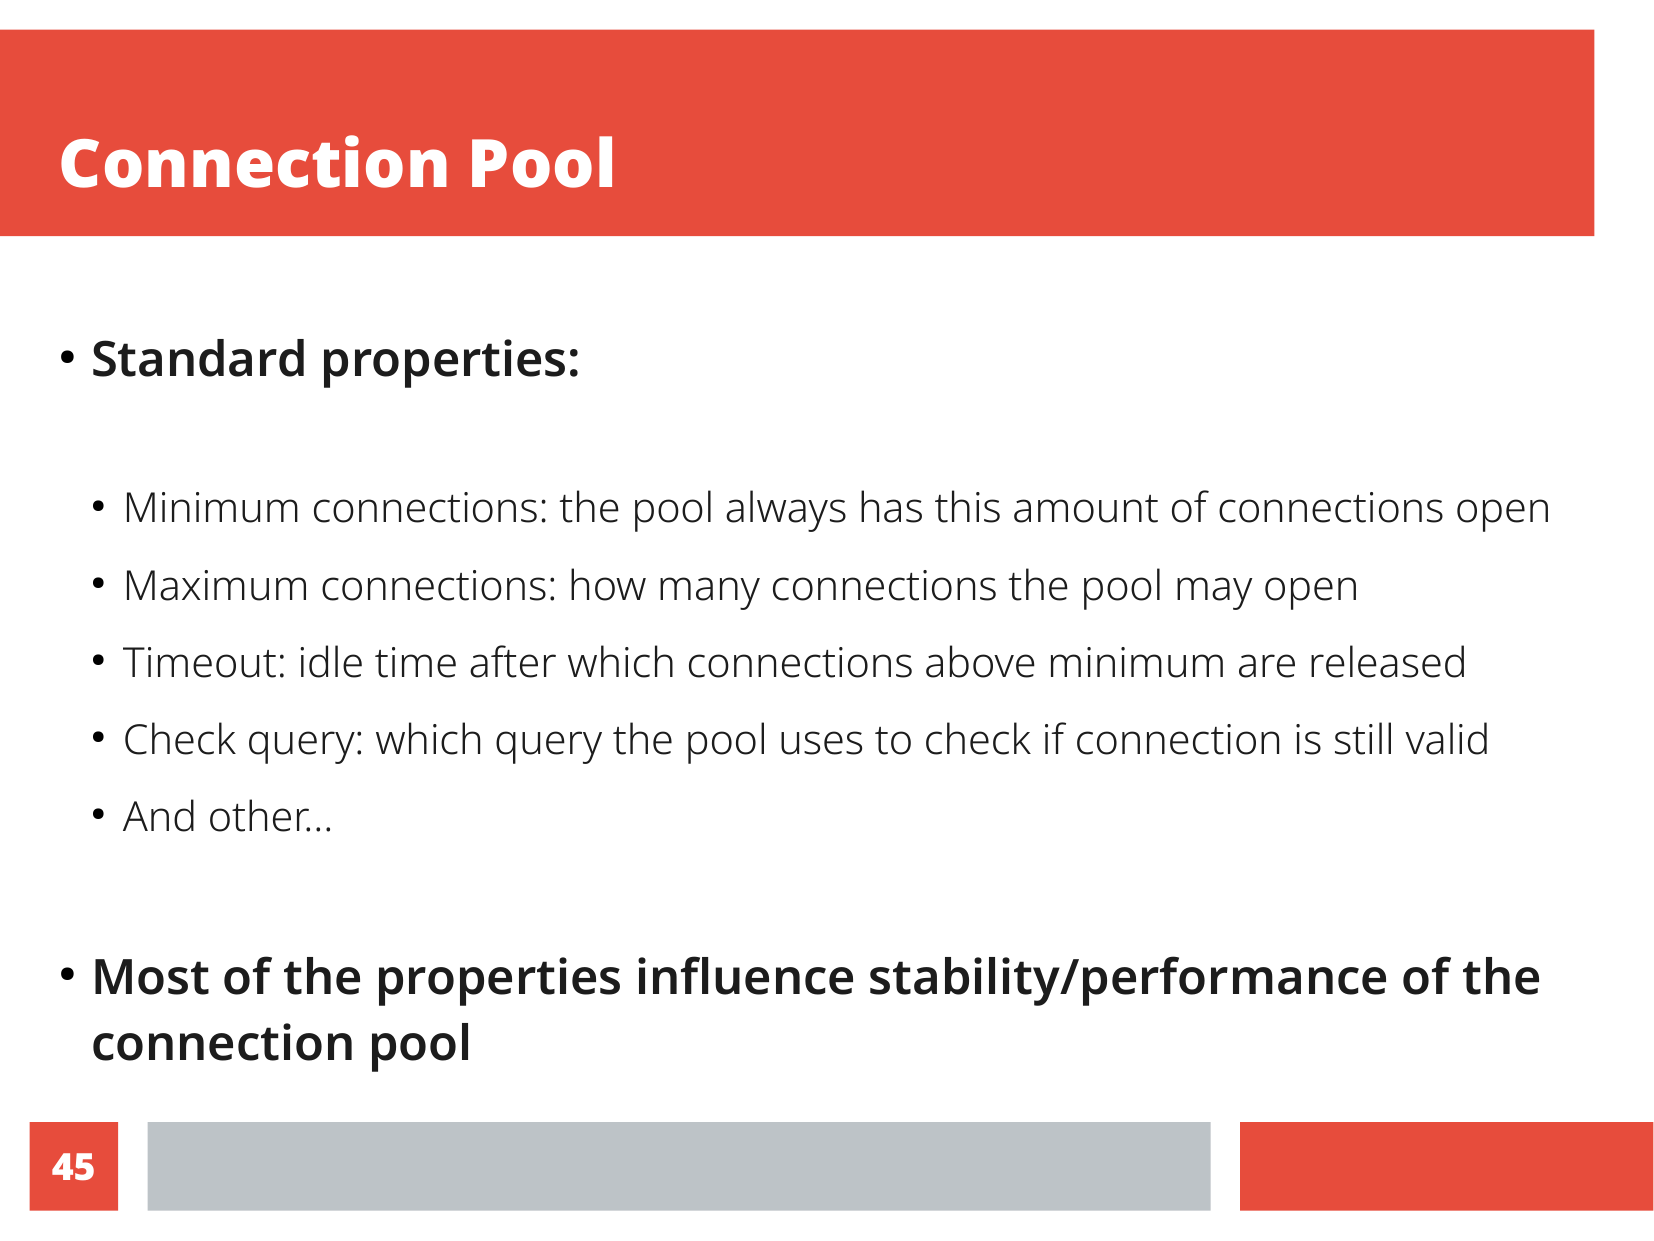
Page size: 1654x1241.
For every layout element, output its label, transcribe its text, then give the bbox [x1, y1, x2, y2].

title Connection Pool [59, 59, 1595, 207]
list Standard properties: Minimum connections: the pool always has this amount of connections open Maximum connections: how many connections the pool may open Timeout: idle time after which connections above minimum are released Check query: which query the pool uses to check if connection is still valid And other... Most of the properties influence stability/performance of the connection pool [59, 324, 1565, 1093]
